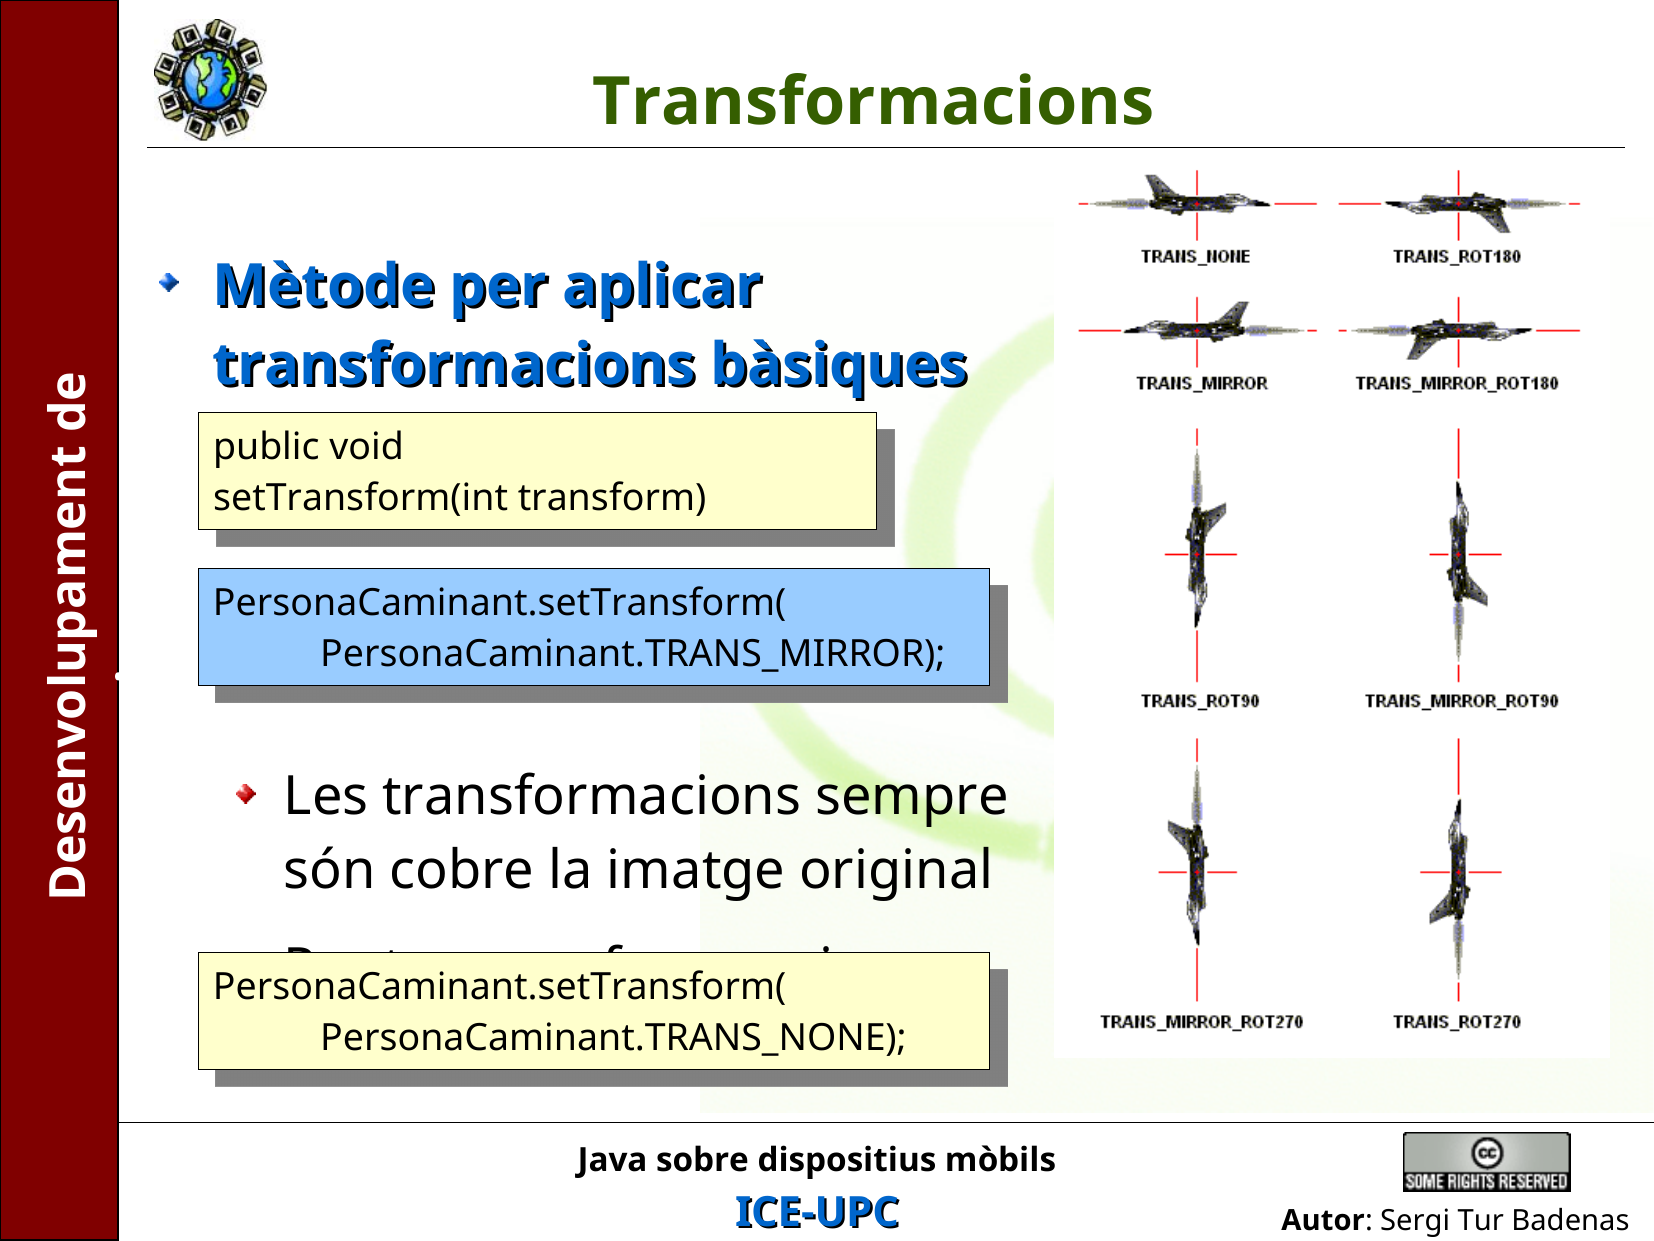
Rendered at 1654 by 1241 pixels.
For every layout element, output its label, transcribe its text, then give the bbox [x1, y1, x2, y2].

text_box PersonaCaminant.setTransform( PersonaCaminant.TRANS_MIRROR); [198, 568, 990, 674]
text_box PersonaCaminant.setTransform( PersonaCaminant.TRANS_NONE); [198, 952, 990, 1058]
text_box public void setTransform(int transform) [198, 412, 877, 473]
picture [700, 158, 1654, 1113]
list Mètode per aplicar transformacions bàsiques Les transformacions sempre són cobre la imatge original Per tornar a fer un mirror: [141, 242, 1023, 1078]
title Transformacions [129, 56, 1619, 141]
picture [154, 19, 268, 56]
picture [1403, 1132, 1571, 1192]
